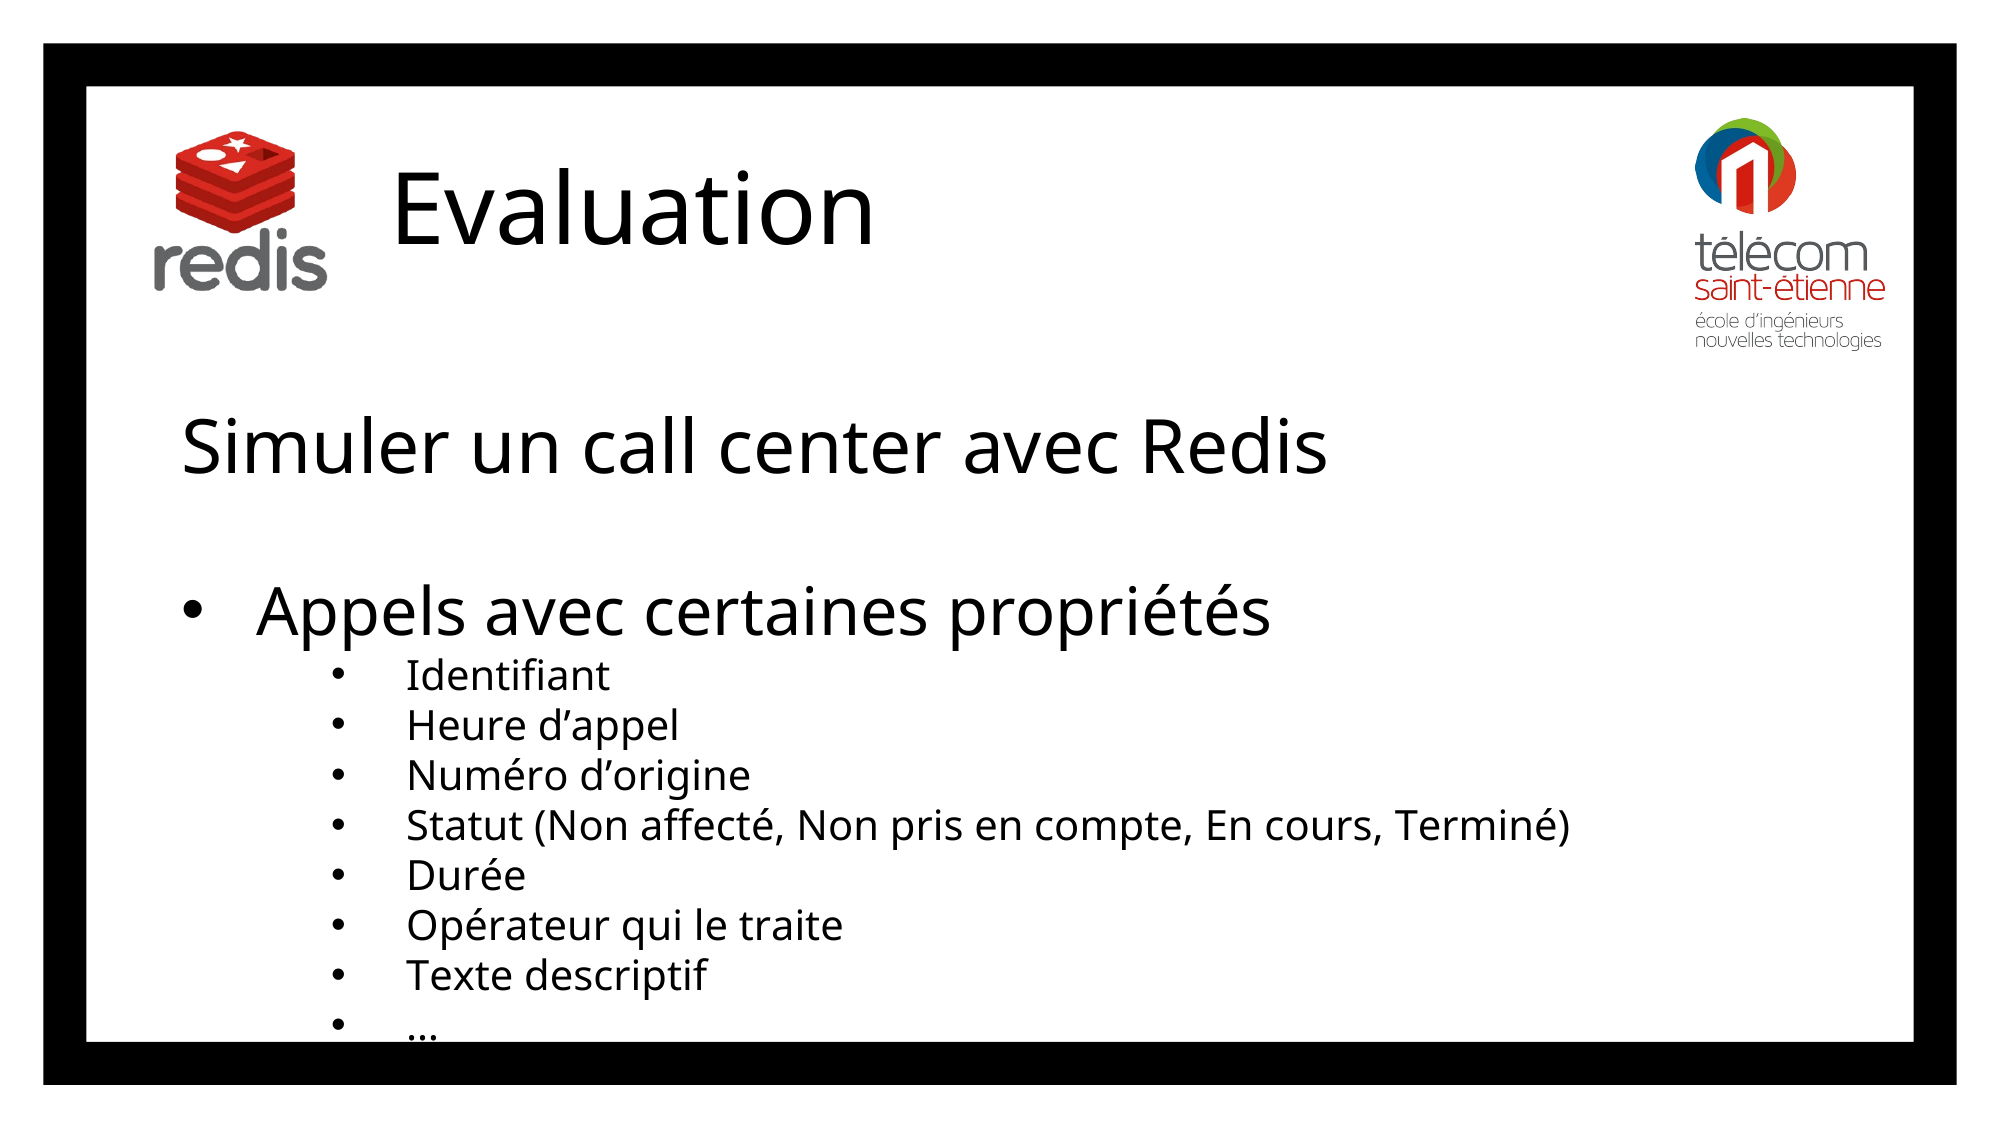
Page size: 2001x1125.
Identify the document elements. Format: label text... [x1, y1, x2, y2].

title Evaluation [369, 138, 1849, 304]
picture [1715, 134, 1730, 138]
picture [129, 116, 351, 304]
picture [1695, 118, 1885, 351]
text_box Simuler un call center avec Redis Appels avec certaines propriétés Identifiant Heure d’appel Numéro d’origine Statut (Non affecté, Non pris en compte, En cours, Terminé) Durée Opérateur qui le traite Texte descriptif … [166, 391, 1849, 1125]
